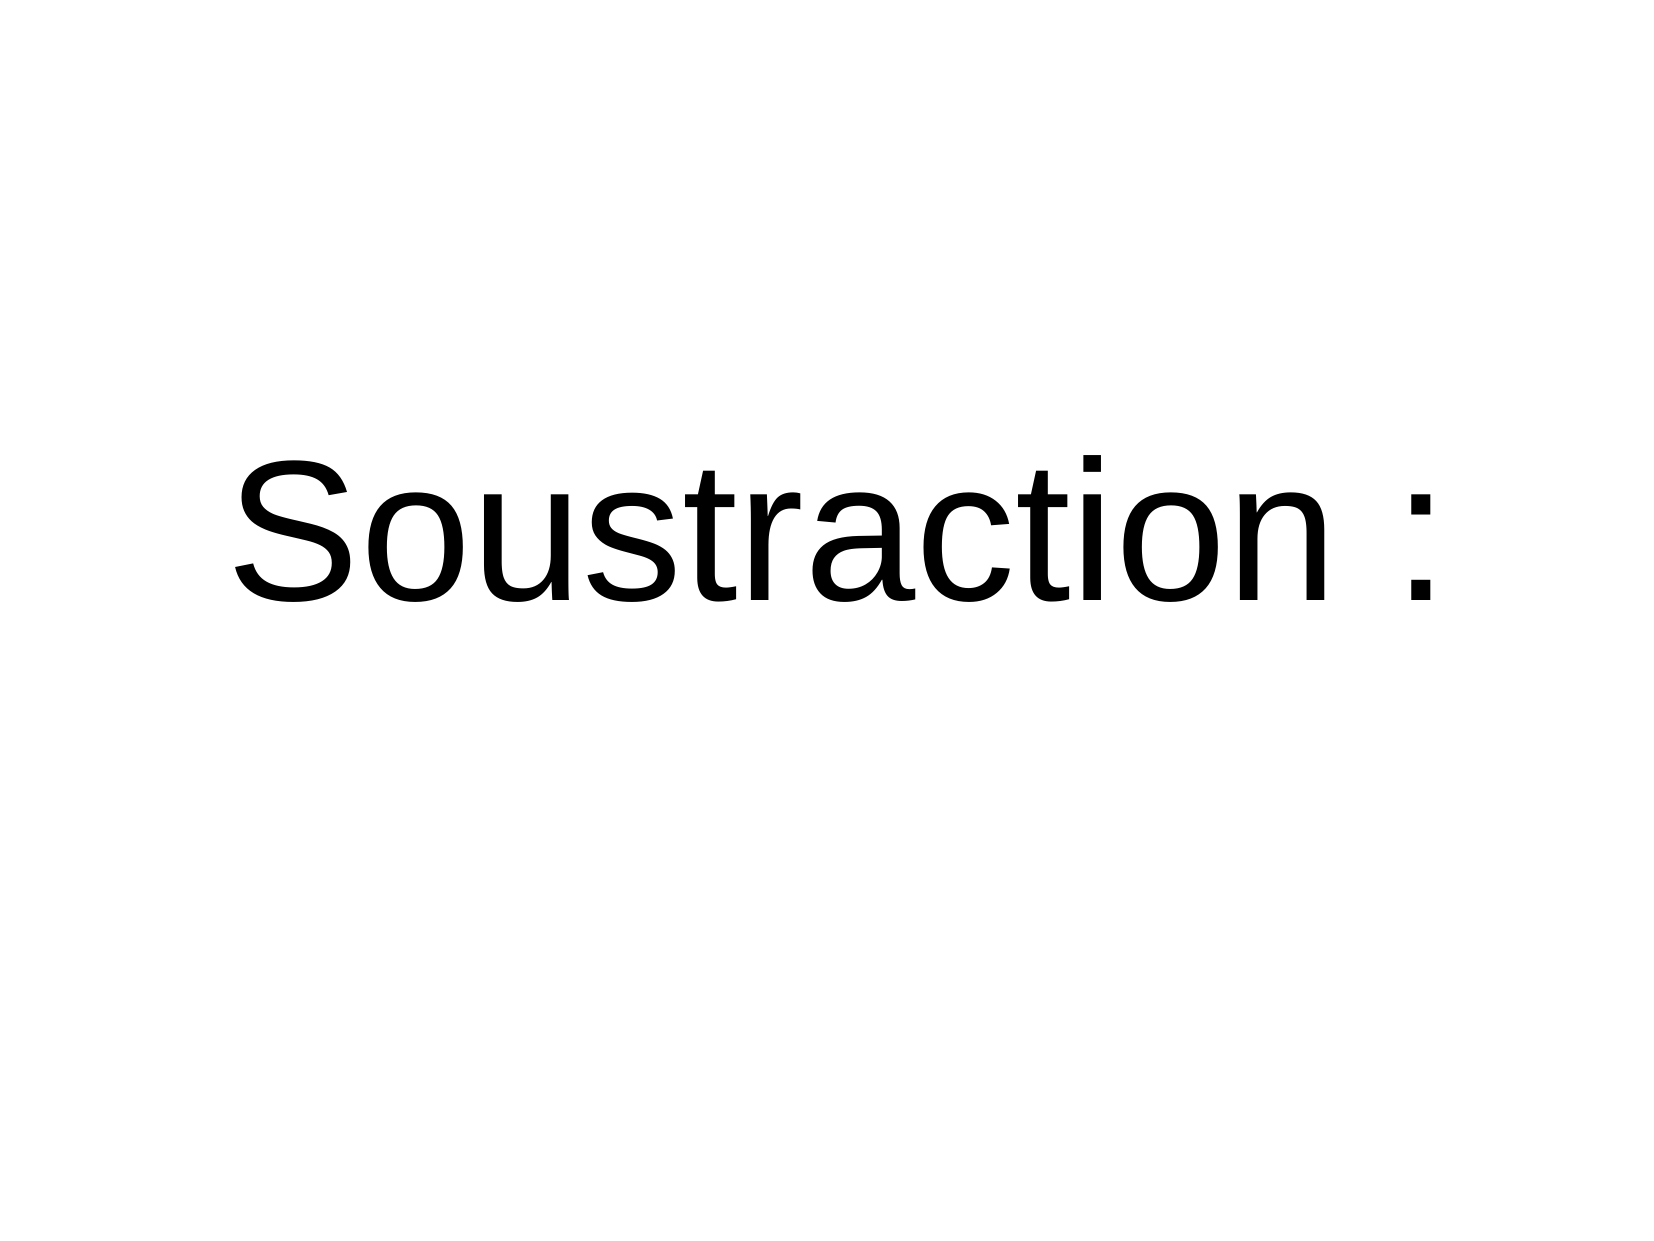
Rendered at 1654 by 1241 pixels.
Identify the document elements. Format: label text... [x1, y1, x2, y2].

title Soustraction : [10, 295, 1654, 768]
